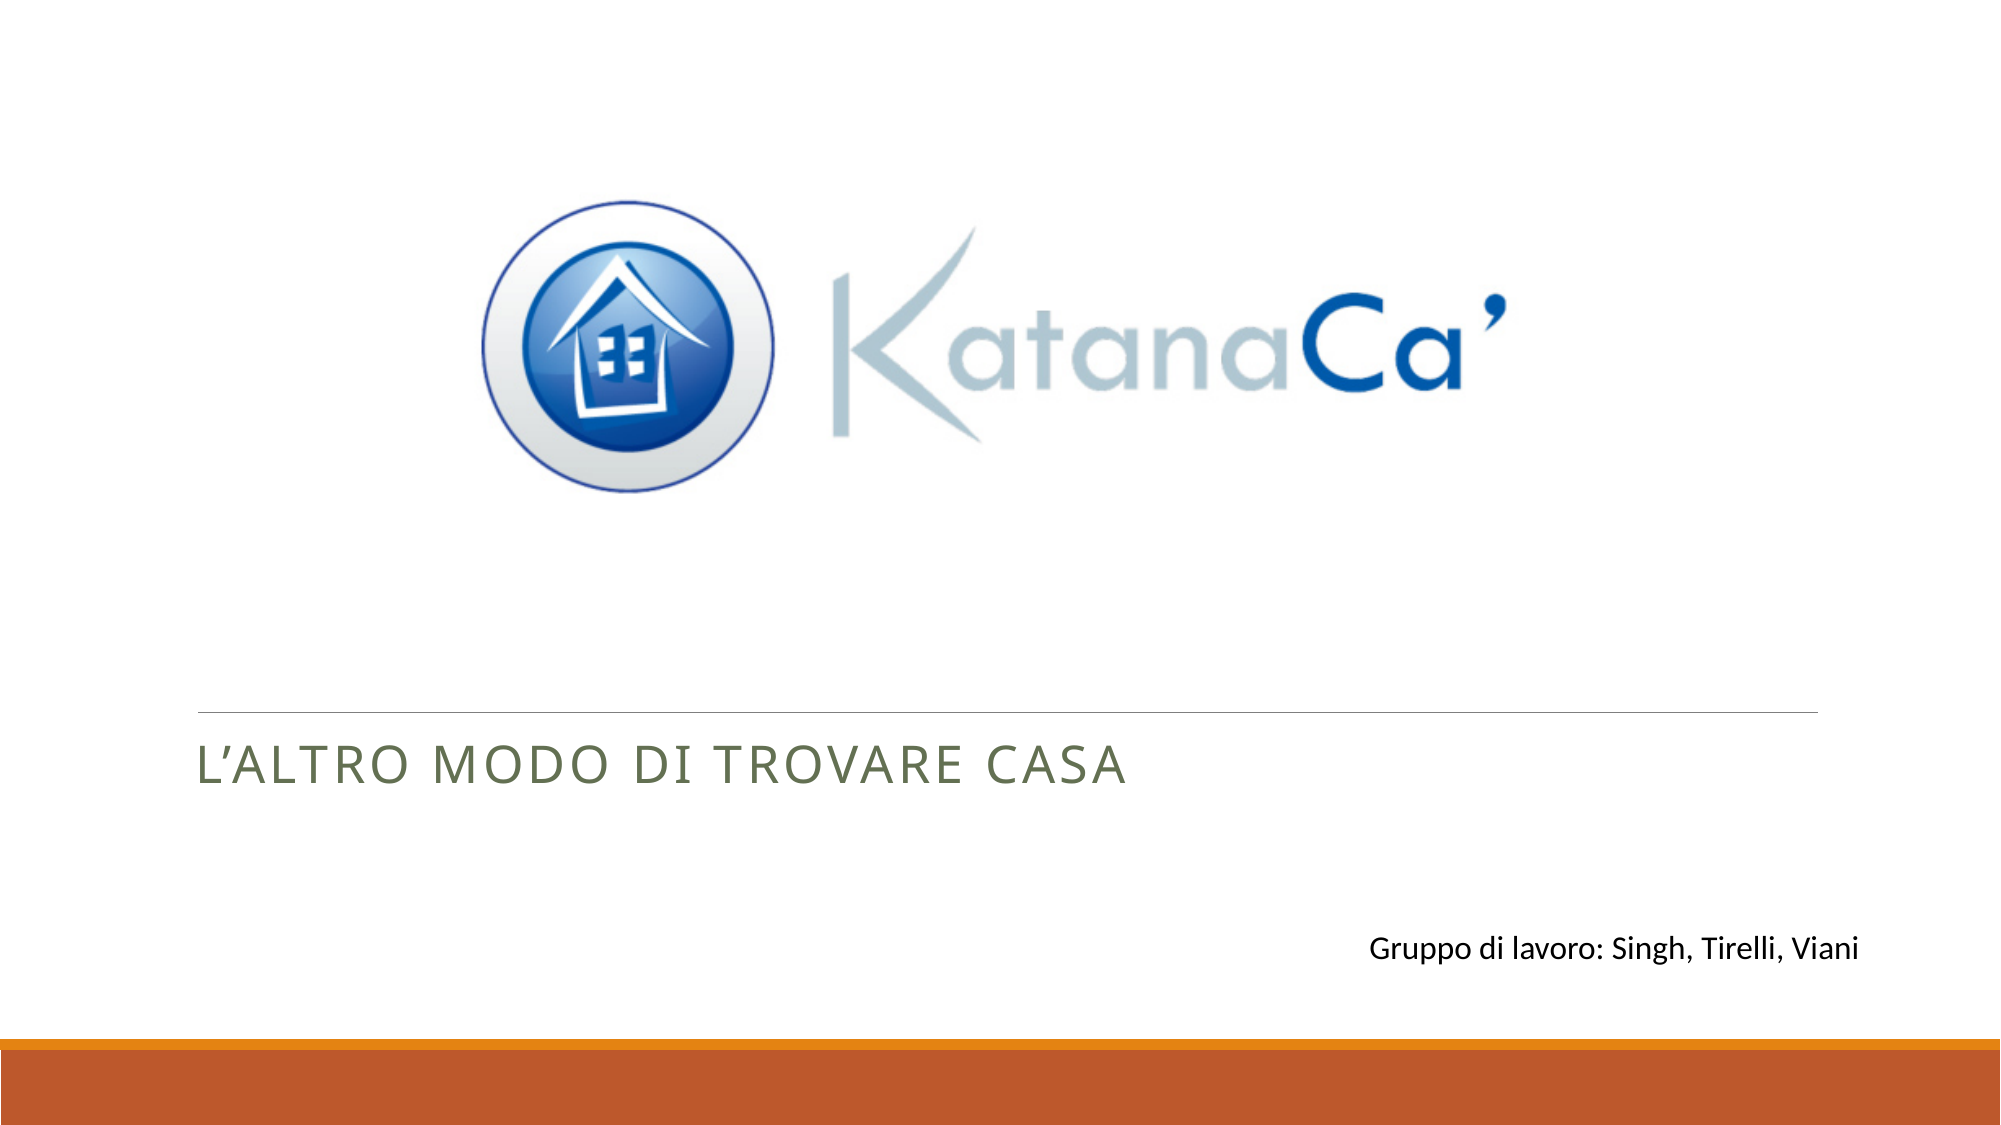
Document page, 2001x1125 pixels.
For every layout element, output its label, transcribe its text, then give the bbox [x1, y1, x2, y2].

subtitle L’altro modo di trovare casa [180, 730, 1831, 919]
picture [433, 0, 1567, 685]
text_box Gruppo di lavoro: Singh, Tirelli, Viani [1354, 918, 1879, 974]
